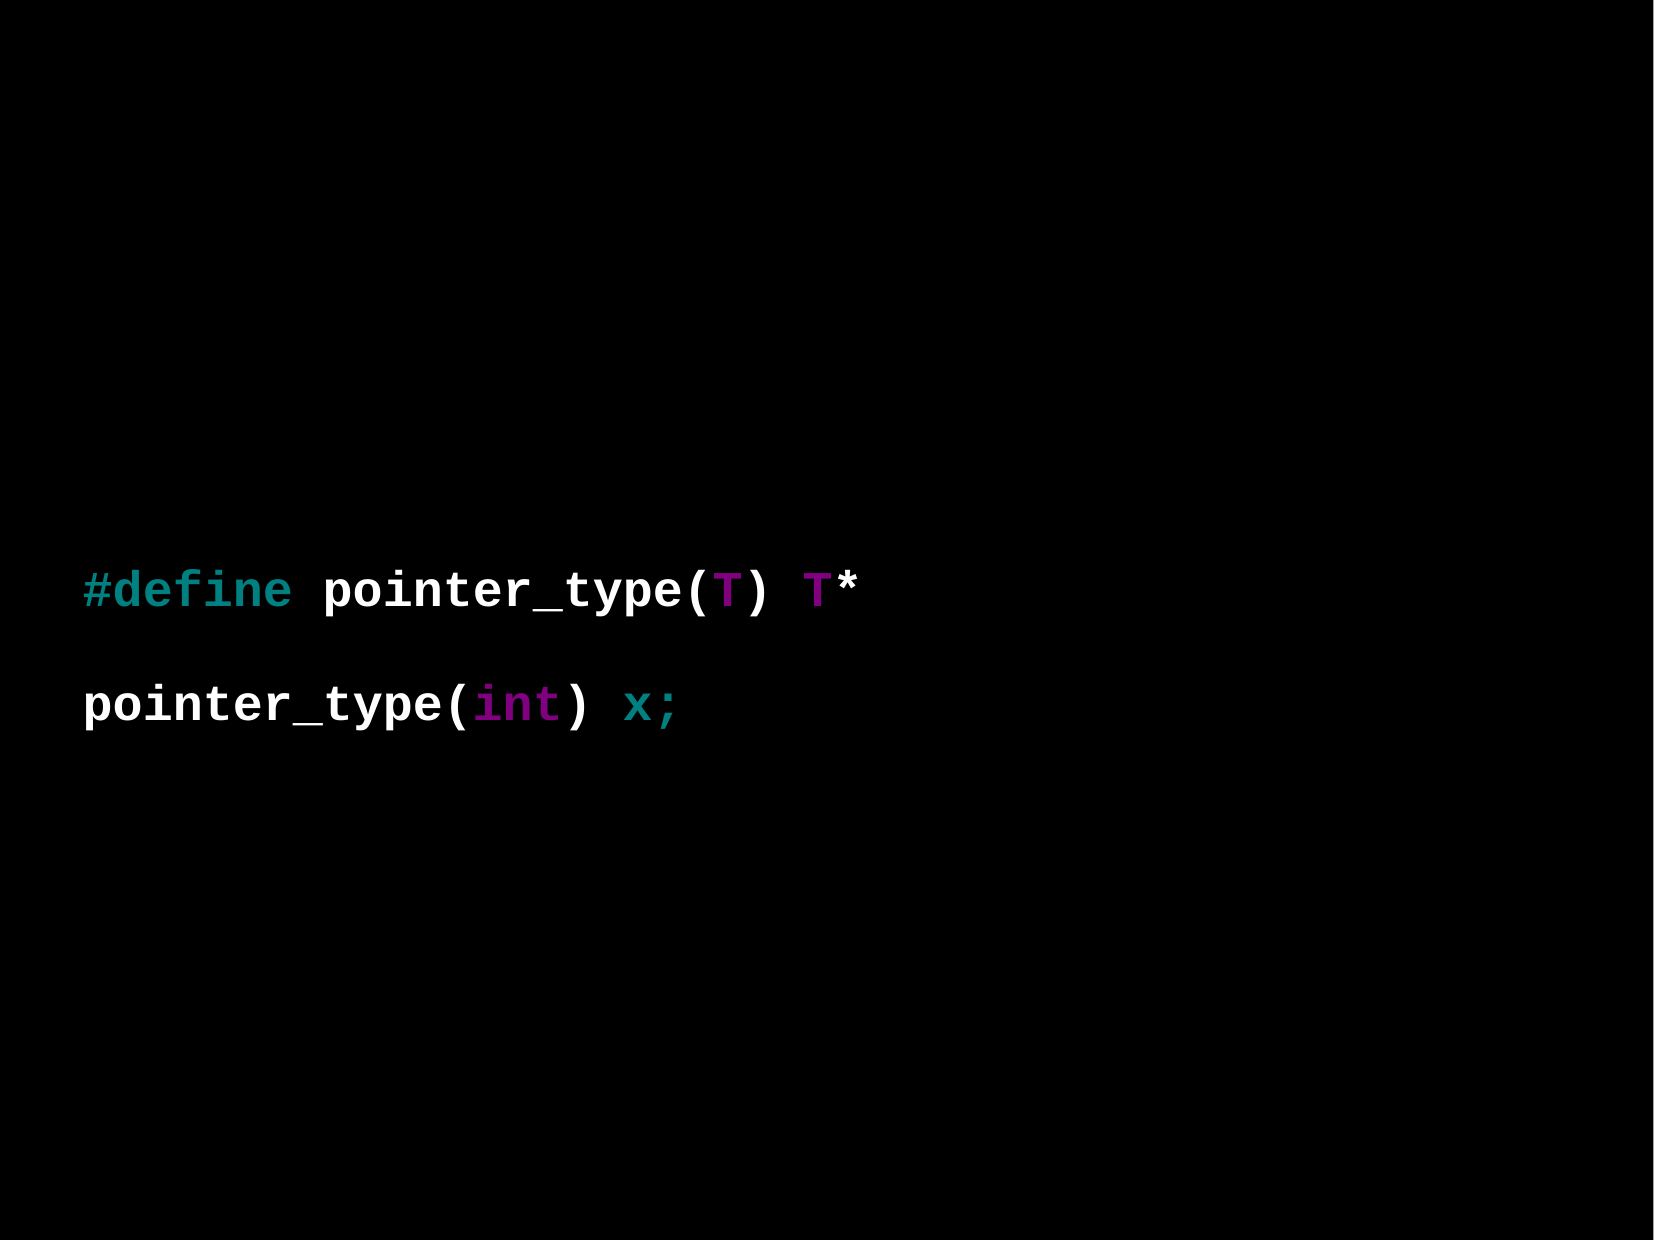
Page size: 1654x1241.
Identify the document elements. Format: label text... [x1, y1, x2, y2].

subtitle #define pointer_type(T) T* pointer_type(int) x; [82, 290, 1571, 1010]
